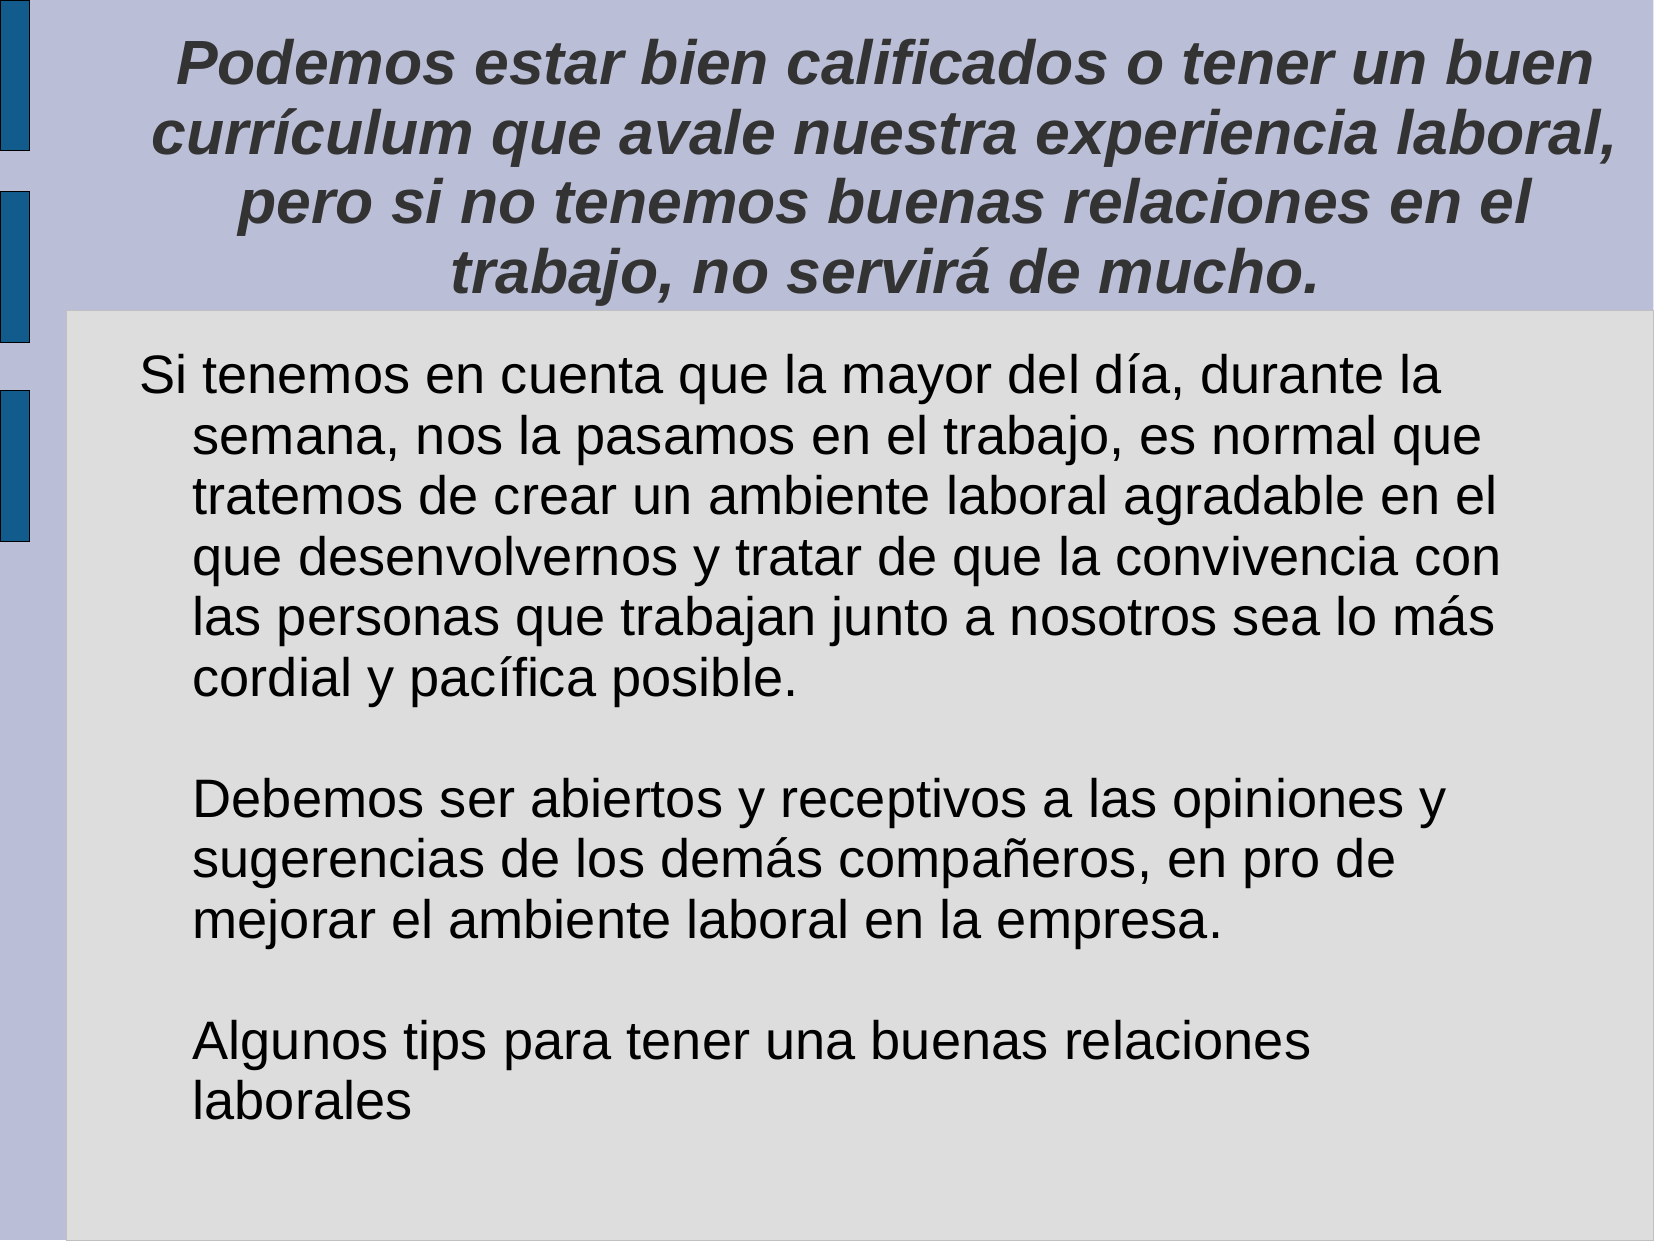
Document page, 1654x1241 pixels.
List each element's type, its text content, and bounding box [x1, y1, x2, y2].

title Podemos estar bien calificados o tener un buen currículum que avale nuestra experiencia laboral, pero si no tenemos buenas relaciones en el trabajo, no servirá de mucho. [147, 9, 1625, 325]
list Si tenemos en cuenta que la mayor del día, durante la semana, nos la pasamos en el trabajo, es normal que tratemos de crear un ambiente laboral agradable en el que desenvolvernos y tratar de que la convivencia con las personas que trabajan junto a nosotros sea lo más cordial y pacífica posible. Debemos ser abiertos y receptivos a las opiniones y sugerencias de los demás compañeros, en pro de mejorar el ambiente laboral en la empresa. Algunos tips para tener una buenas relaciones laborales [121, 344, 1534, 1132]
